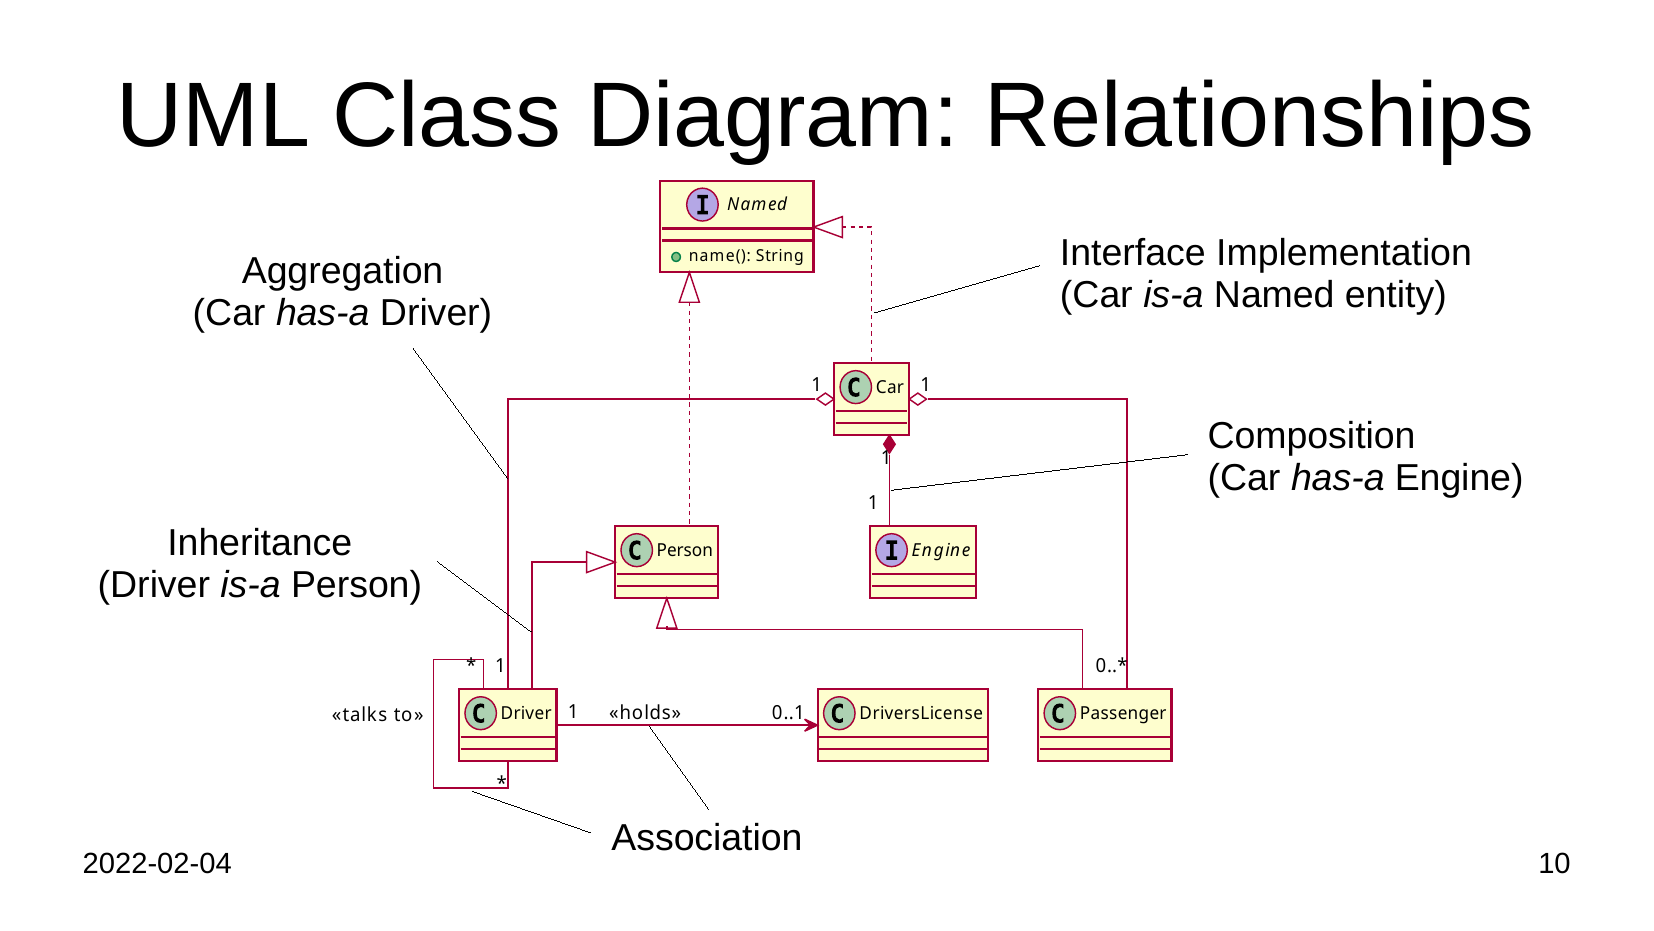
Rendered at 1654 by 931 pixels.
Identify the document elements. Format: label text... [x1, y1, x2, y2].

text_box Composition (Car has-a Engine) [1192, 407, 1548, 514]
picture [314, 169, 1182, 804]
text_box Association [596, 809, 821, 869]
text_box Interface Implementation (Car is-a Named entity) [1045, 224, 1495, 331]
text_box Inheritance (Driver is-a Person) [82, 513, 438, 621]
text_box Aggregation (Car has-a Driver) [118, 242, 567, 349]
title UML Class Diagram: Relationships [82, 37, 1571, 193]
